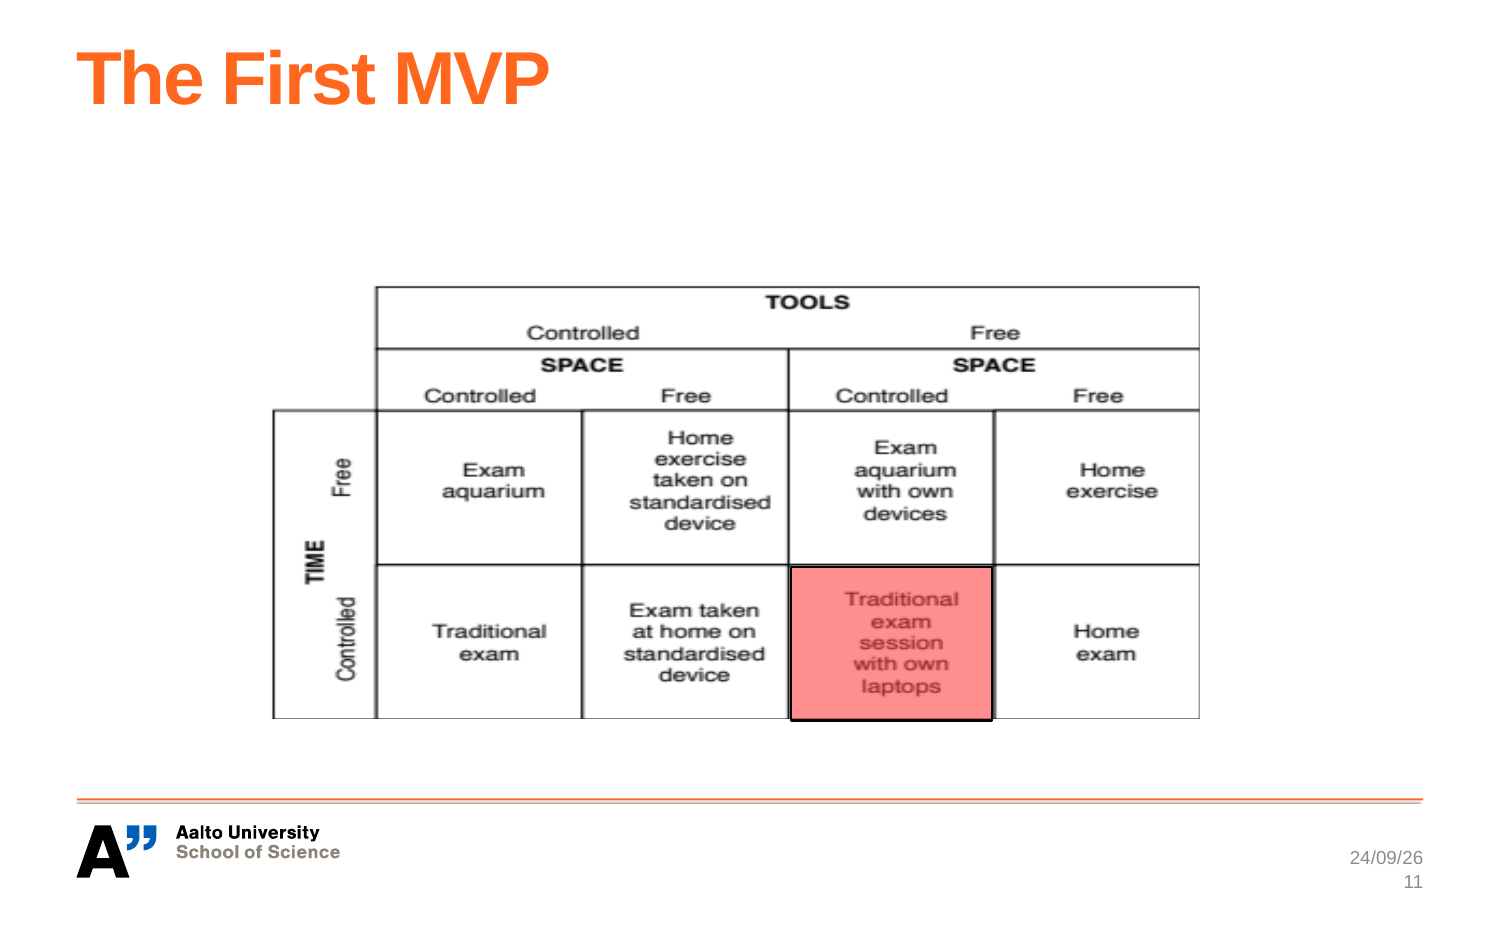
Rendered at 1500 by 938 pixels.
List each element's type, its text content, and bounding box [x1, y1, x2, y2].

title The First MVP [76, 43, 1424, 207]
picture [271, 212, 1200, 792]
text_box [791, 566, 993, 721]
slide_number 21/05/19 [829, 844, 1424, 870]
slide_number <number> [829, 870, 1424, 893]
